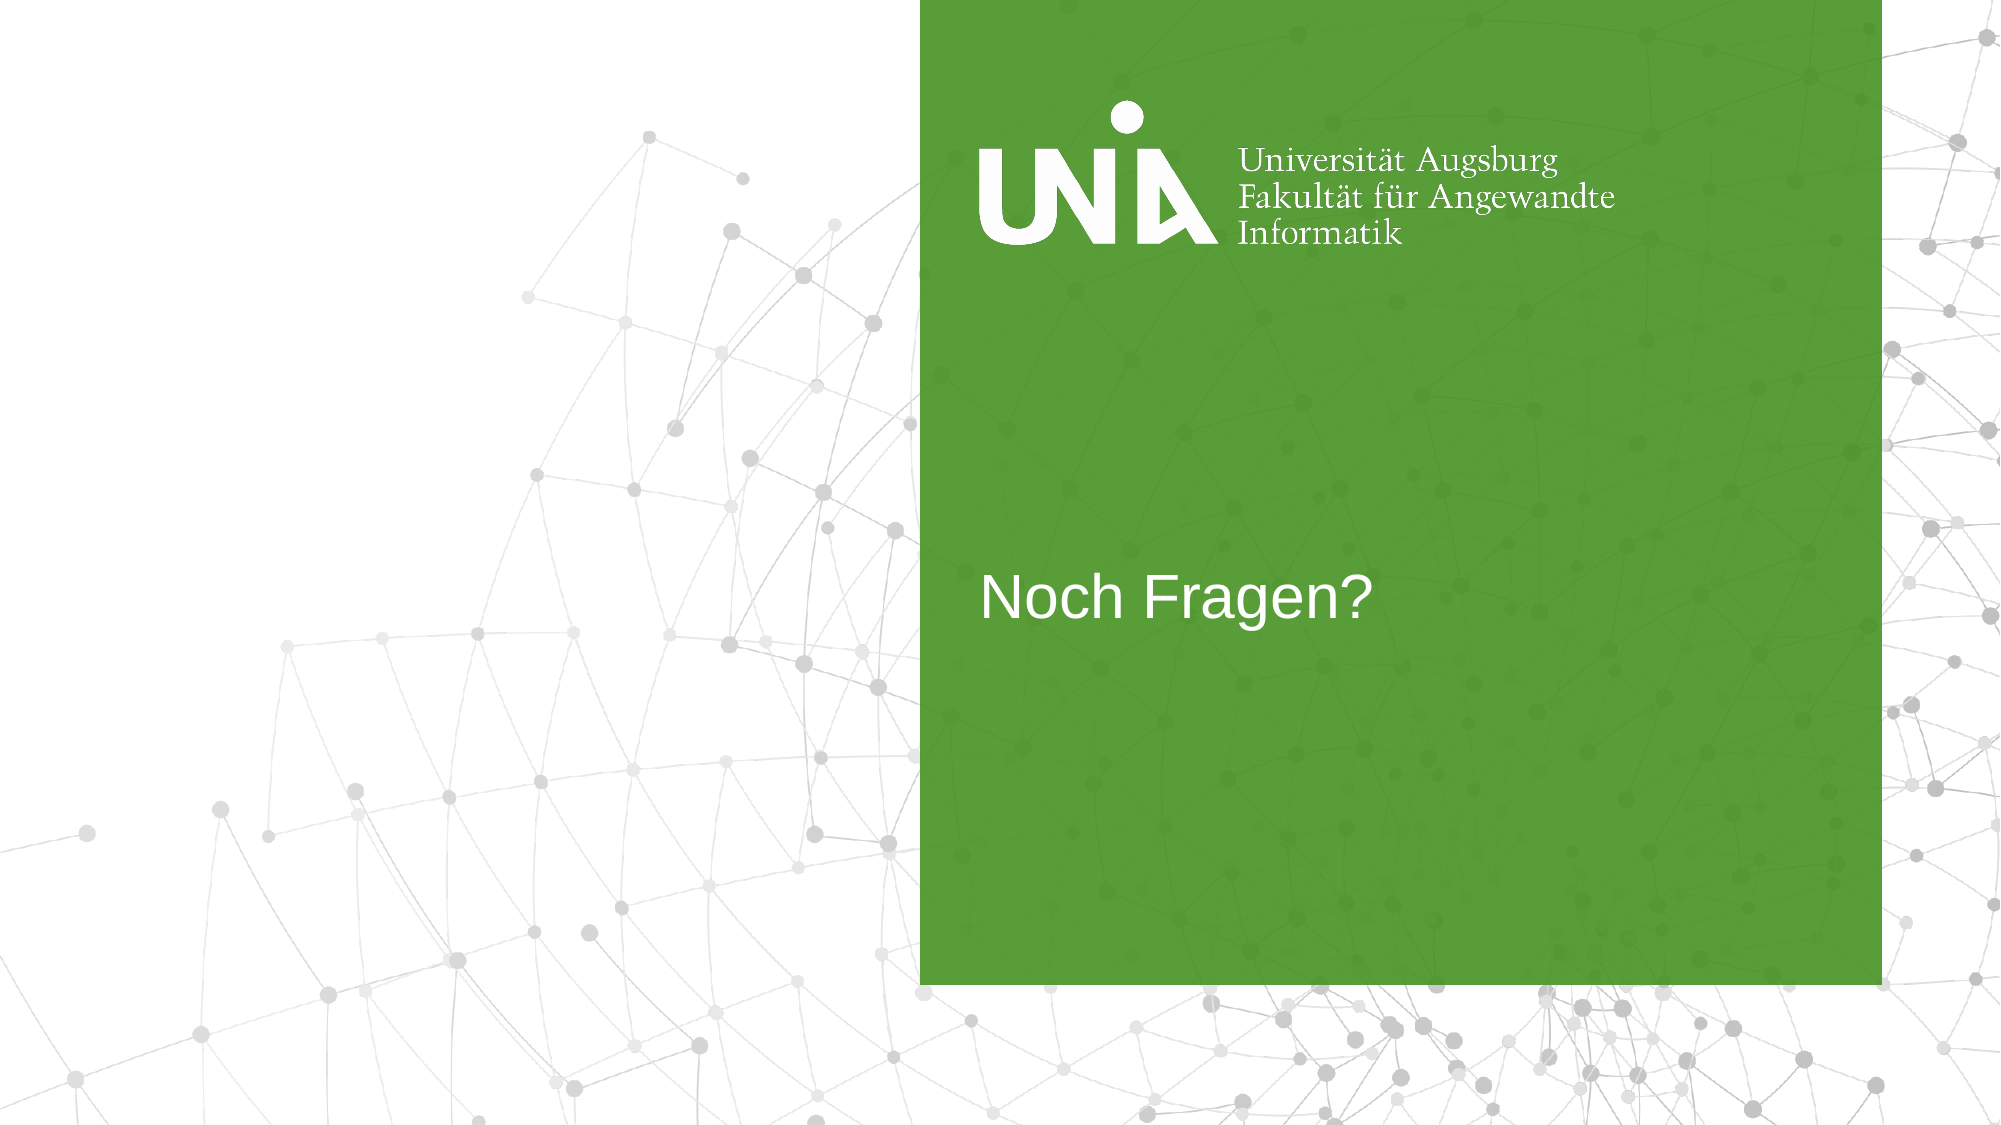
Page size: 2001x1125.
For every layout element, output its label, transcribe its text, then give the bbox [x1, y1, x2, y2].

picture [979, 100, 1821, 251]
title Noch Fragen? [920, 0, 1882, 985]
